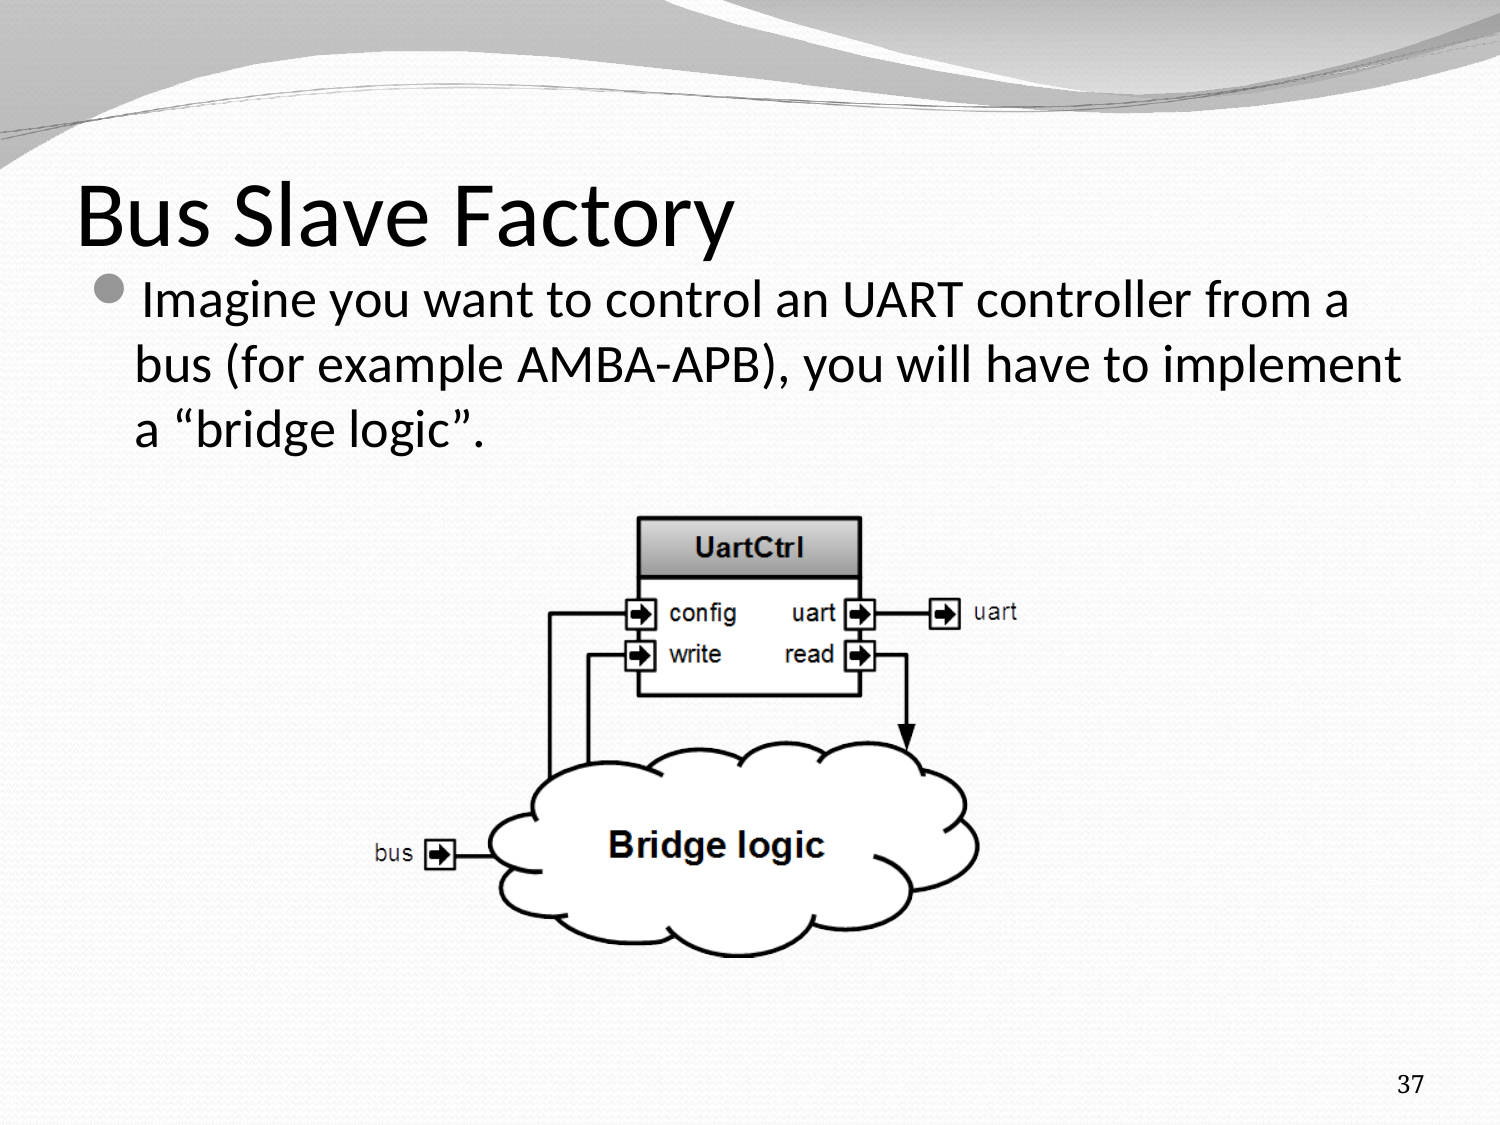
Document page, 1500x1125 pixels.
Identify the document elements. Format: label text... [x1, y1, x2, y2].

picture [0, 0, 1500, 1125]
title Bus Slave Factory [75, 78, 1426, 266]
text_box <numéro> [1299, 1042, 1426, 1103]
list Imagine you want to control an UART controller from a bus (for example AMBA-APB), you will have to implement a “bridge logic”. [75, 266, 1426, 976]
